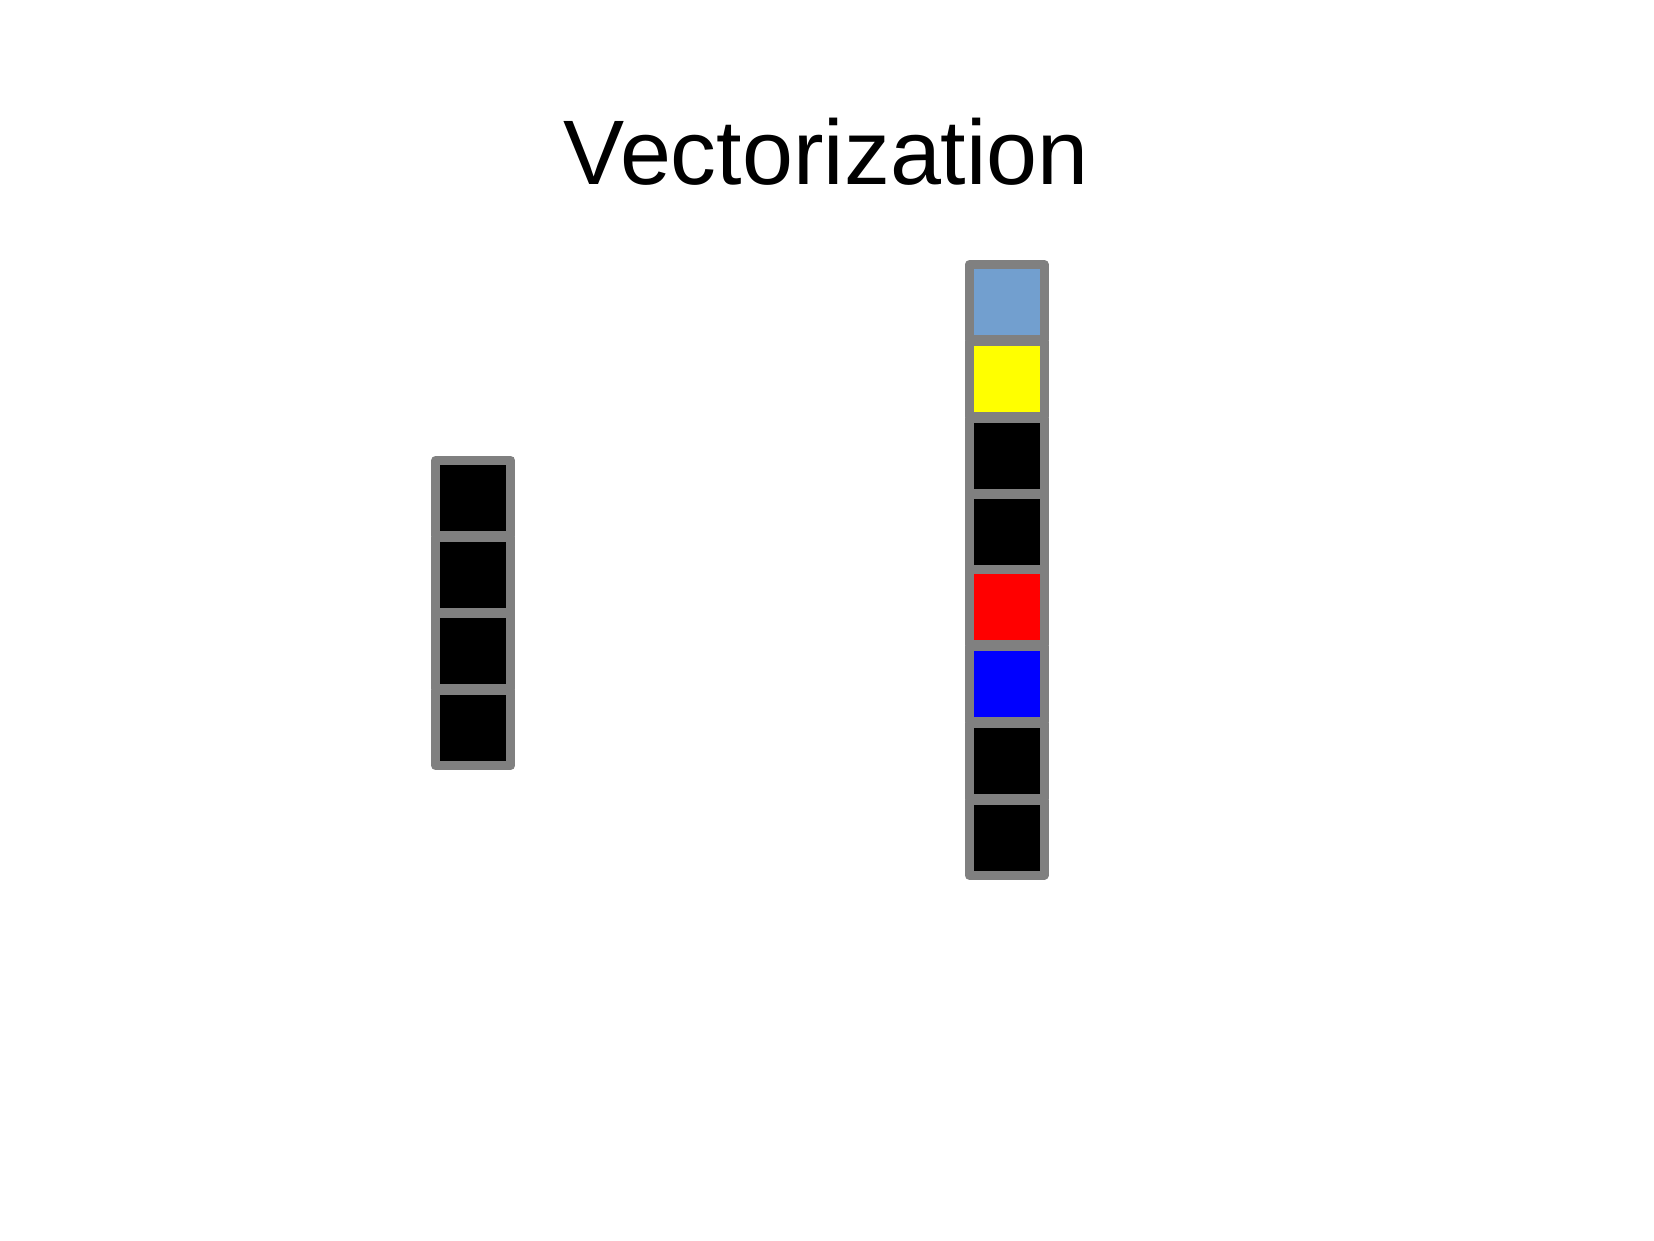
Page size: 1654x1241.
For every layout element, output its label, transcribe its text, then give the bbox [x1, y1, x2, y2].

text_box [969, 646, 1045, 722]
text_box [969, 723, 1045, 799]
text_box [435, 690, 511, 766]
text_box [969, 800, 1045, 876]
text_box [969, 341, 1045, 417]
text_box [969, 418, 1045, 645]
text_box [435, 460, 511, 536]
title Vectorization [82, 49, 1571, 257]
text_box [969, 264, 1045, 340]
text_box [435, 537, 511, 689]
